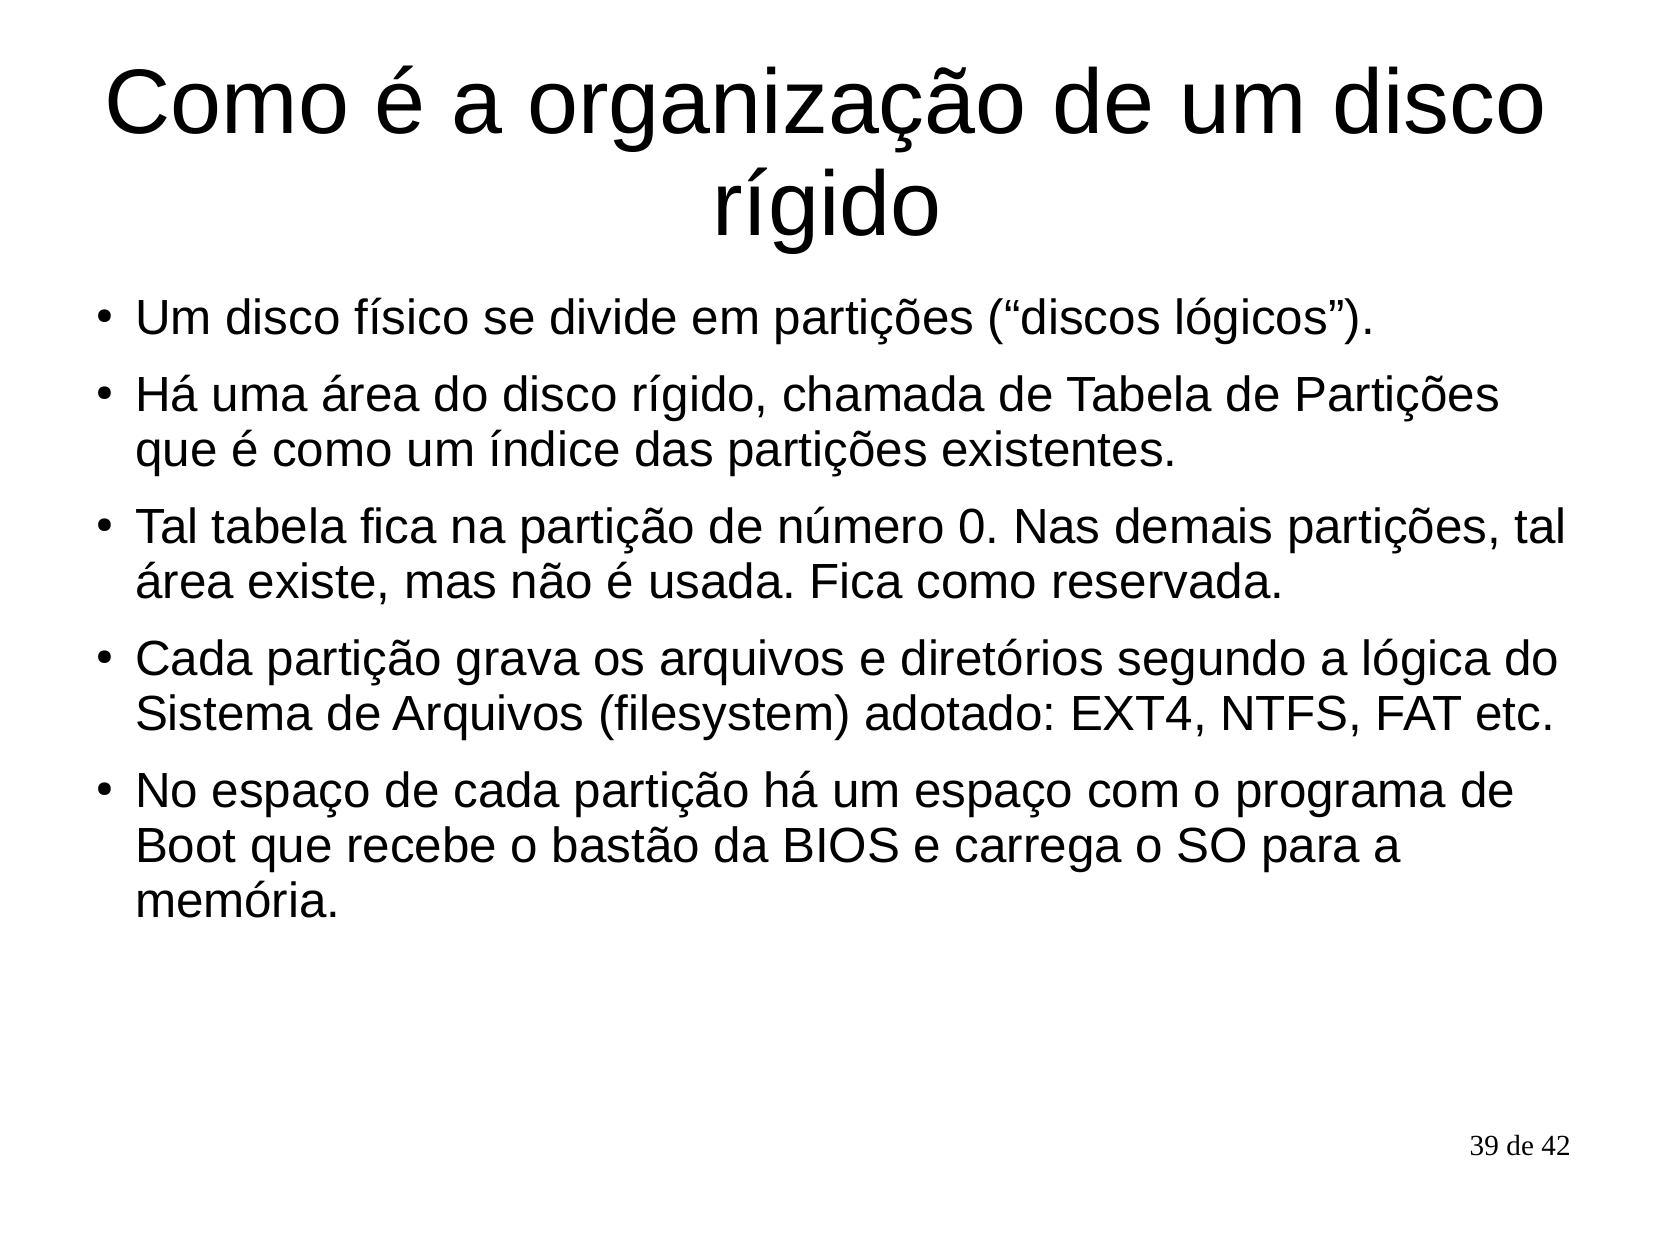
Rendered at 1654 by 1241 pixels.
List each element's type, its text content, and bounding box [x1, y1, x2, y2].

title Como é a organização de um disco rígido [82, 49, 1571, 257]
list Um disco físico se divide em partições (“discos lógicos”). Há uma área do disco rígido, chamada de Tabela de Partições que é como um índice das partições existentes. Tal tabela fica na partição de número 0. Nas demais partições, tal área existe, mas não é usada. Fica como reservada. Cada partição grava os arquivos e diretórios segundo a lógica do Sistema de Arquivos (filesystem) adotado: EXT4, NTFS, FAT etc. No espaço de cada partição há um espaço com o programa de Boot que recebe o bastão da BIOS e carrega o SO para a memória. [82, 290, 1571, 1010]
